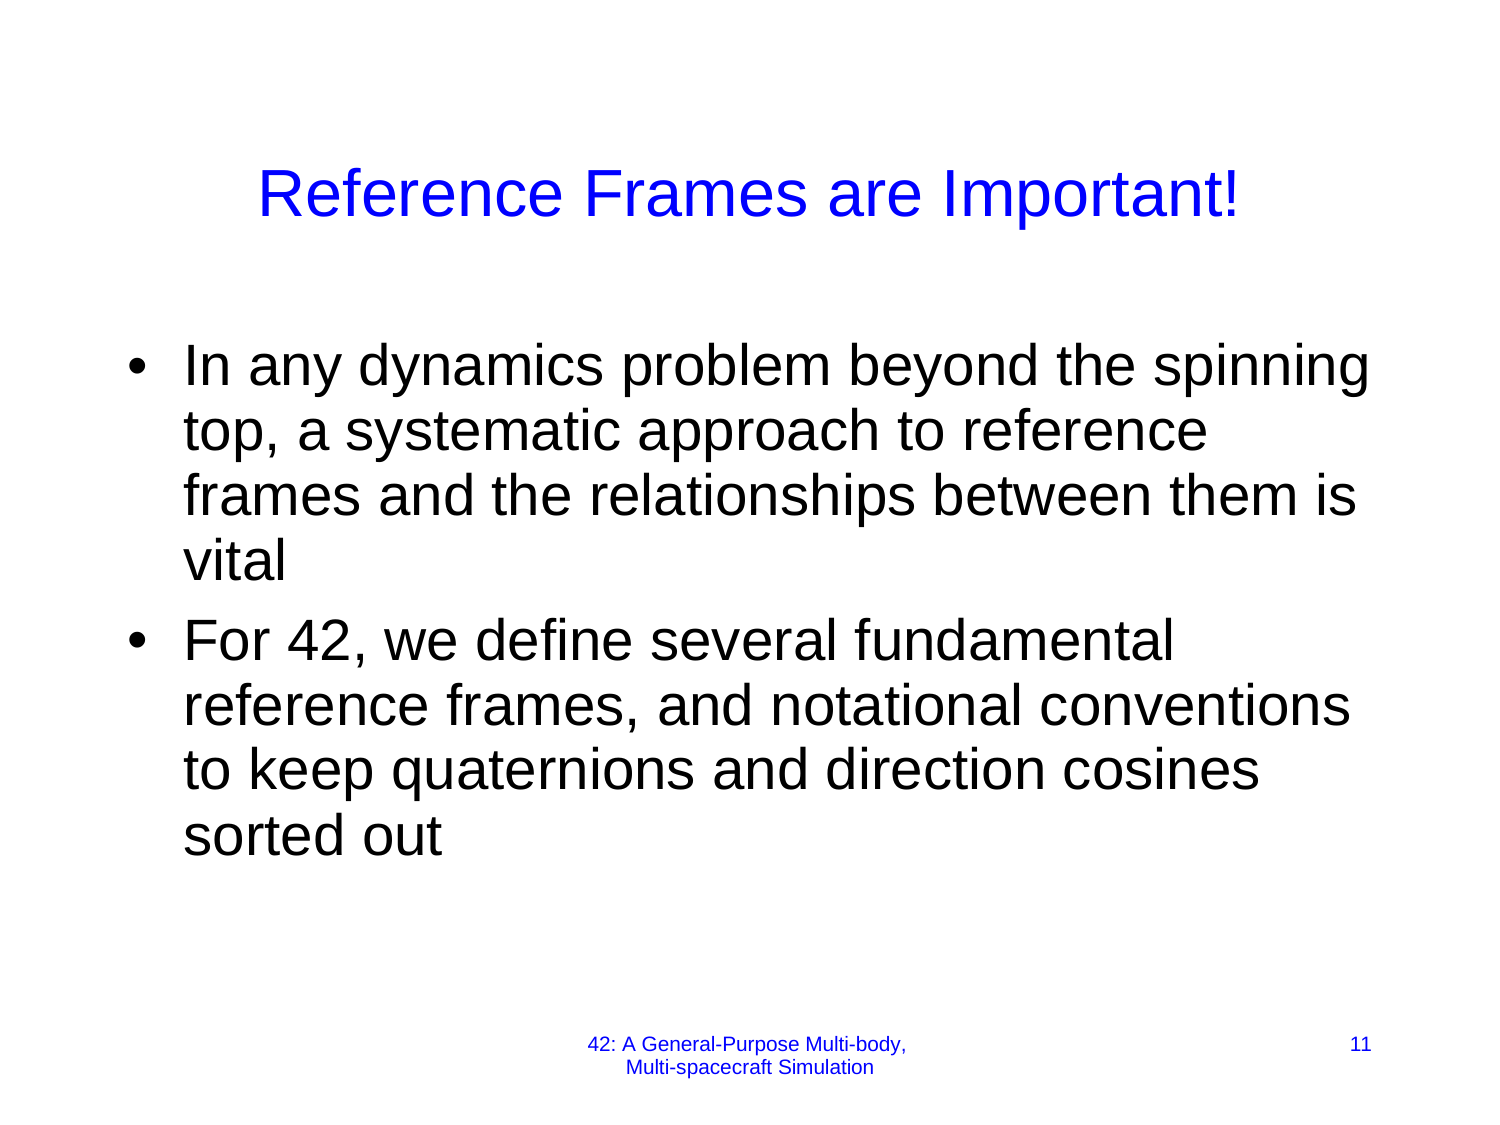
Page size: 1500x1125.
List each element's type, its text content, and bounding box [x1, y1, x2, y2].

list In any dynamics problem beyond the spinning top, a systematic approach to reference frames and the relationships between them is vital For 42, we define several fundamental reference frames, and notational conventions to keep quaternions and direction cosines sorted out [112, 324, 1388, 1068]
title Reference Frames are Important! [112, 99, 1388, 288]
